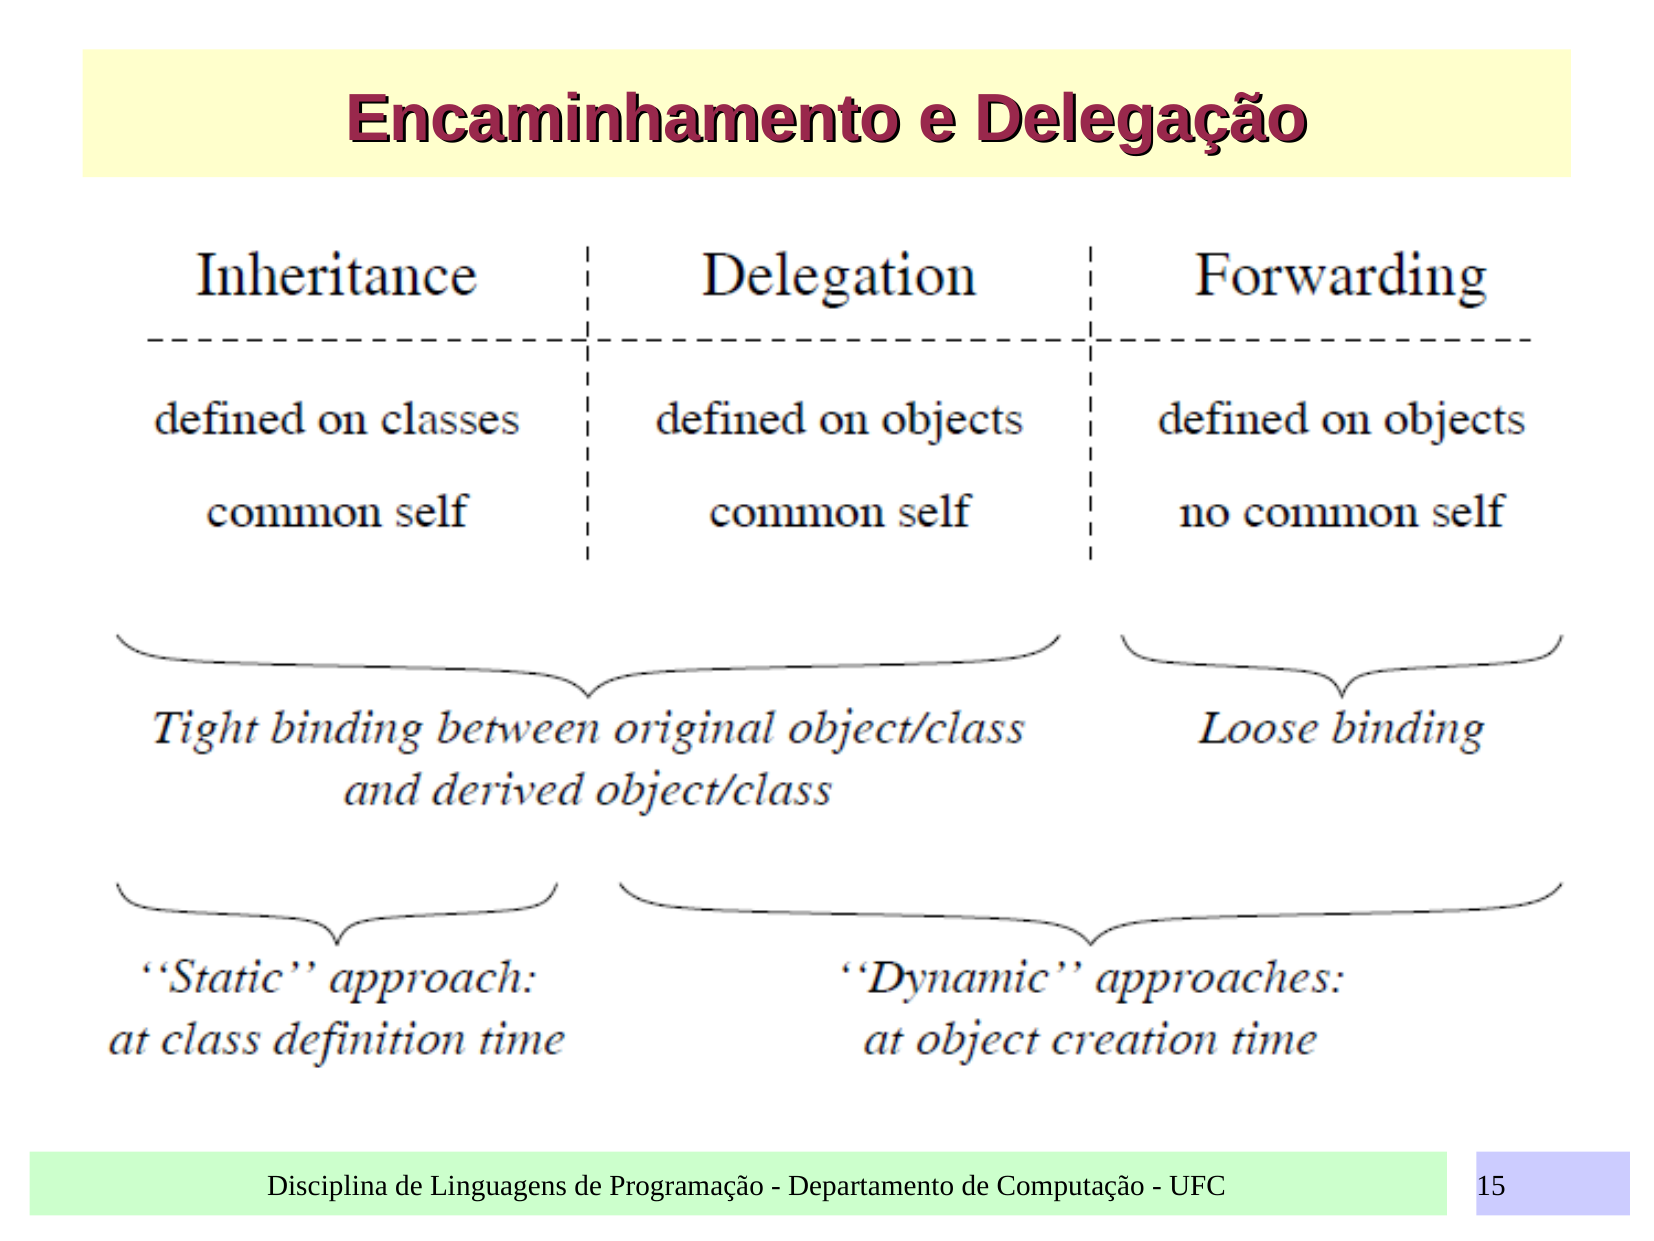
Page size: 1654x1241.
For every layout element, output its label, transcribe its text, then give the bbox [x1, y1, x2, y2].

title Encaminhamento e Delegação [82, 49, 1571, 178]
text_box Disciplina de Linguagens de Programação - Departamento de Computação - UFC [29, 1151, 1447, 1216]
text_box <número> [1476, 1151, 1630, 1216]
picture [82, 236, 1571, 1079]
